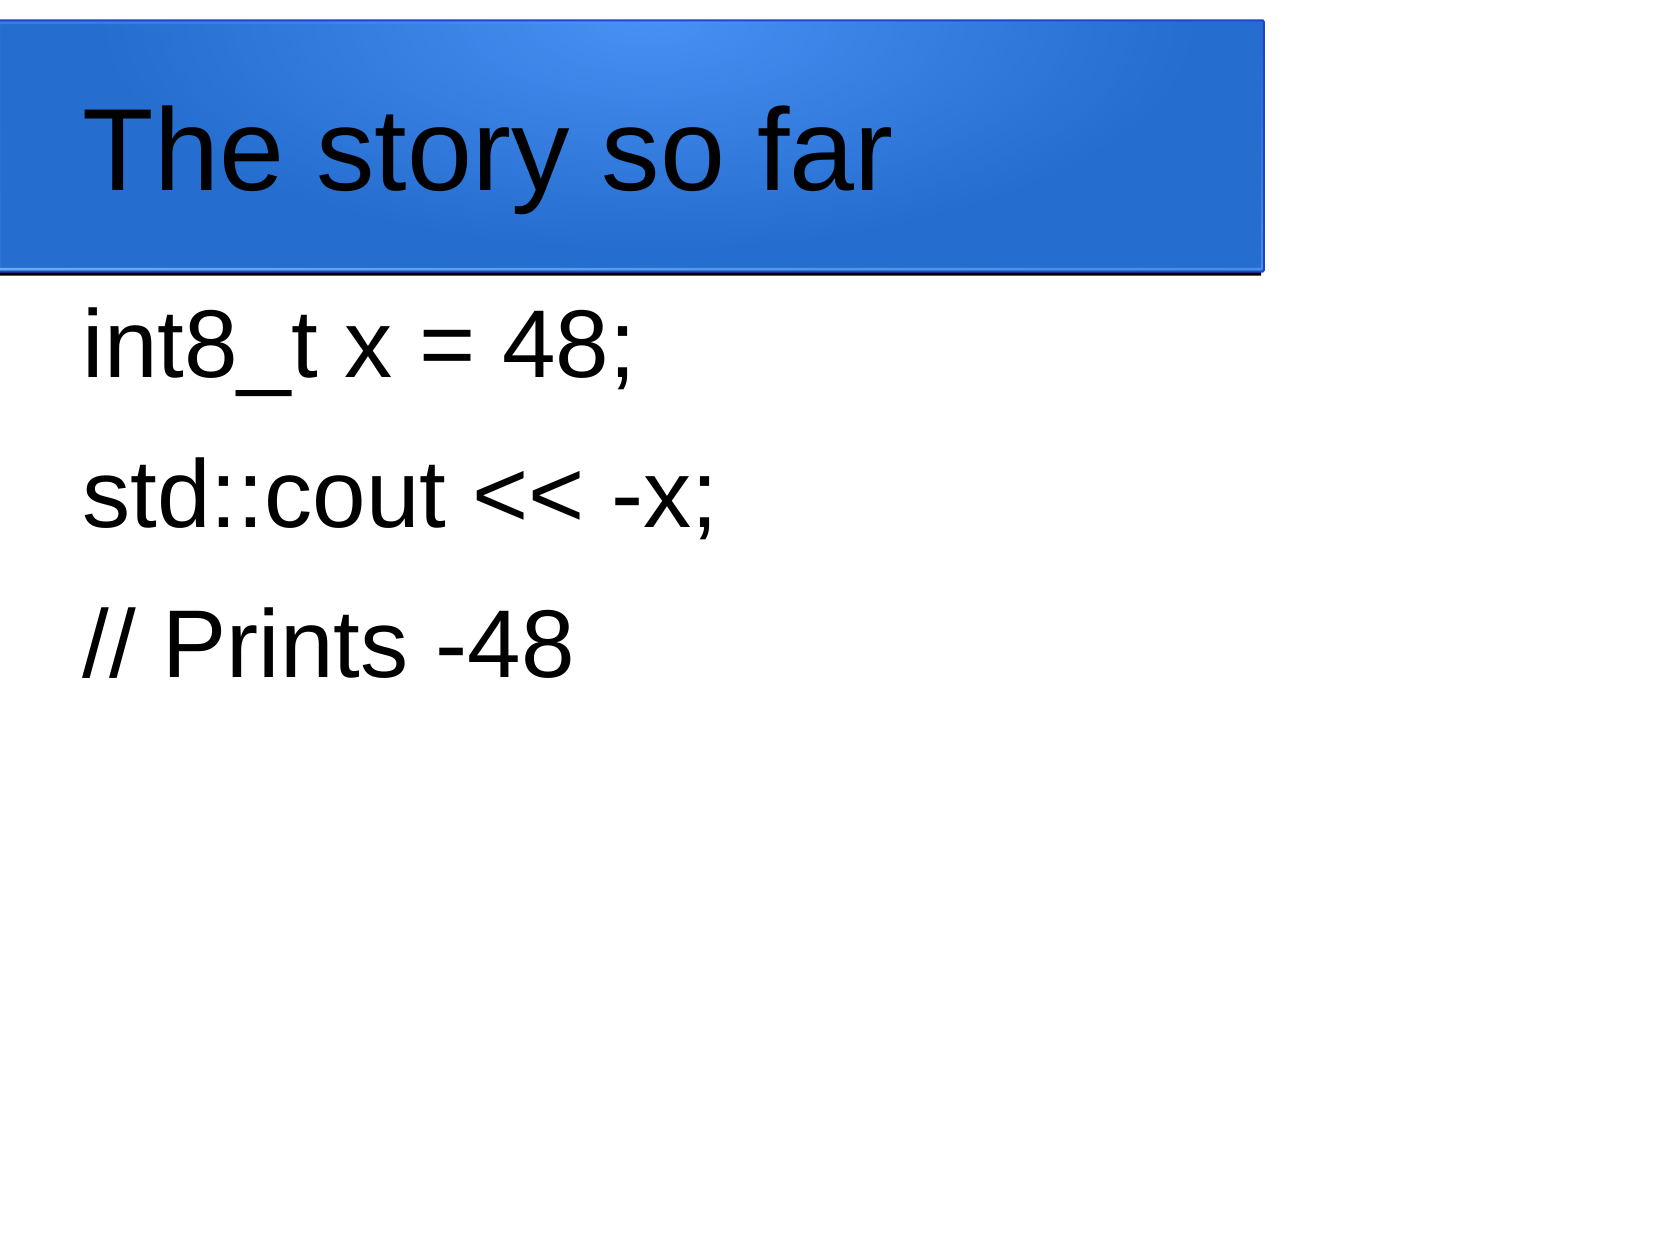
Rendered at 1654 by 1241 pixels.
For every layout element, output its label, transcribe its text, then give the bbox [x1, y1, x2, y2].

title The story so far [82, 47, 1235, 252]
list int8_t x = 48; std::cout << -x; // Prints -48 [82, 290, 1571, 1010]
